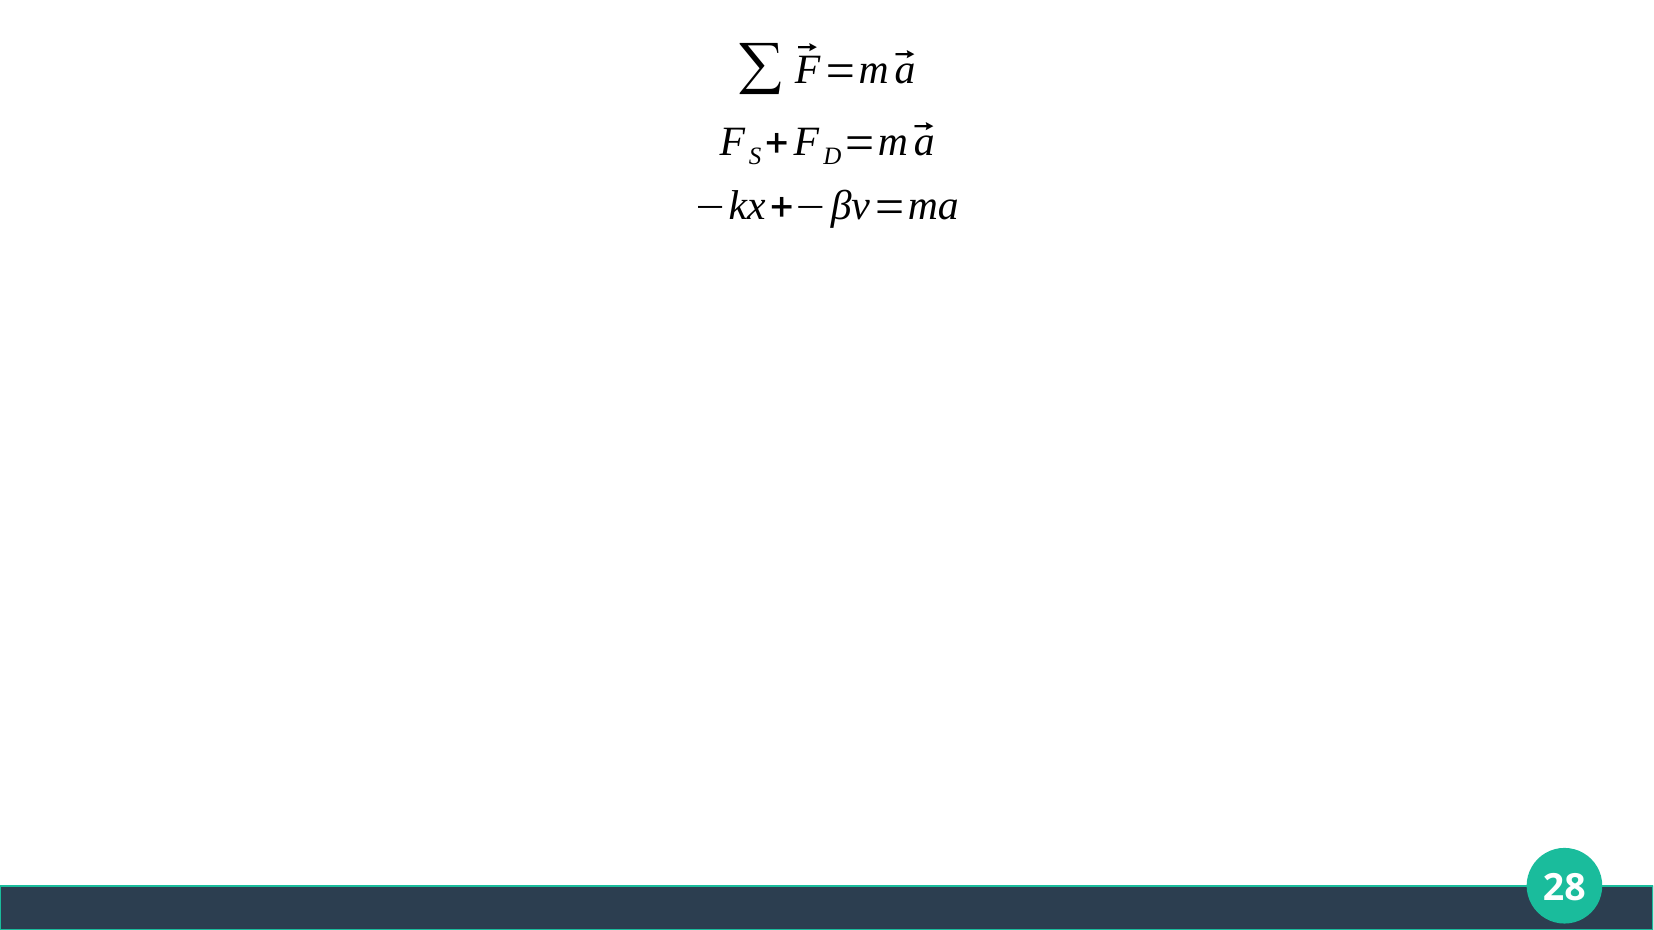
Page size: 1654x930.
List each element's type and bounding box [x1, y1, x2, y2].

chart [693, 182, 960, 229]
chart [736, 40, 917, 99]
chart [717, 117, 936, 171]
